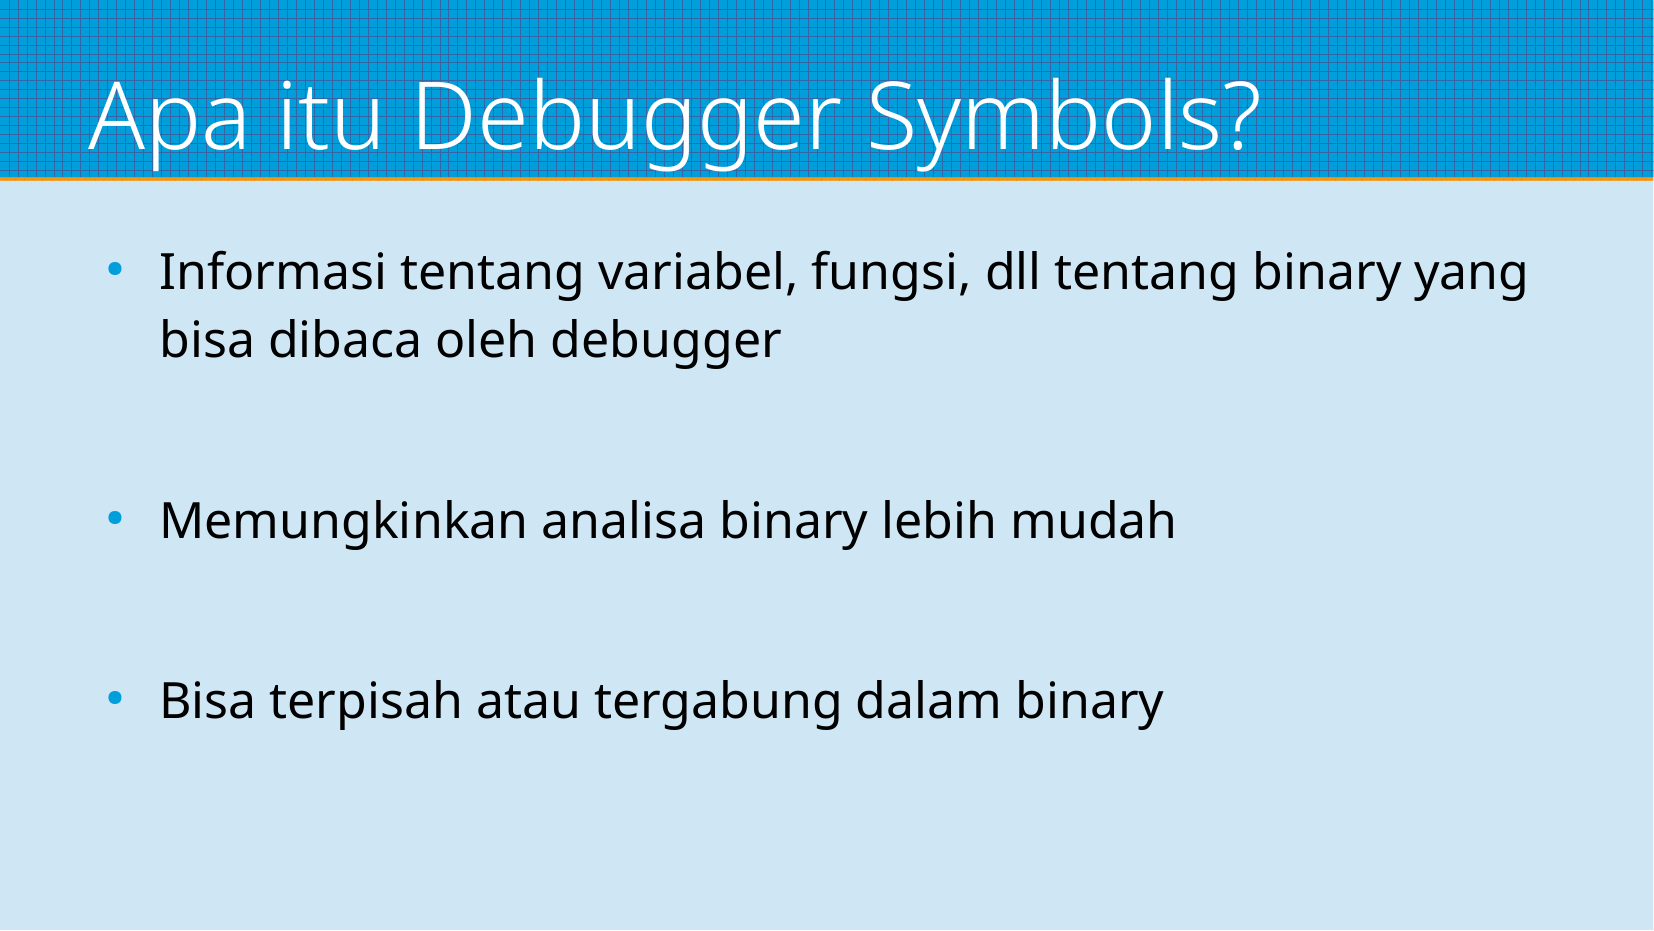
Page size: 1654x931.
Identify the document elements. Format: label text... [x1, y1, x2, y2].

list Informasi tentang variabel, fungsi, dll tentang binary yang bisa dibaca oleh debugger Memungkinkan analisa binary lebih mudah Bisa terpisah atau tergabung dalam binary [88, 236, 1565, 813]
title Apa itu Debugger Symbols? [88, 14, 1565, 178]
